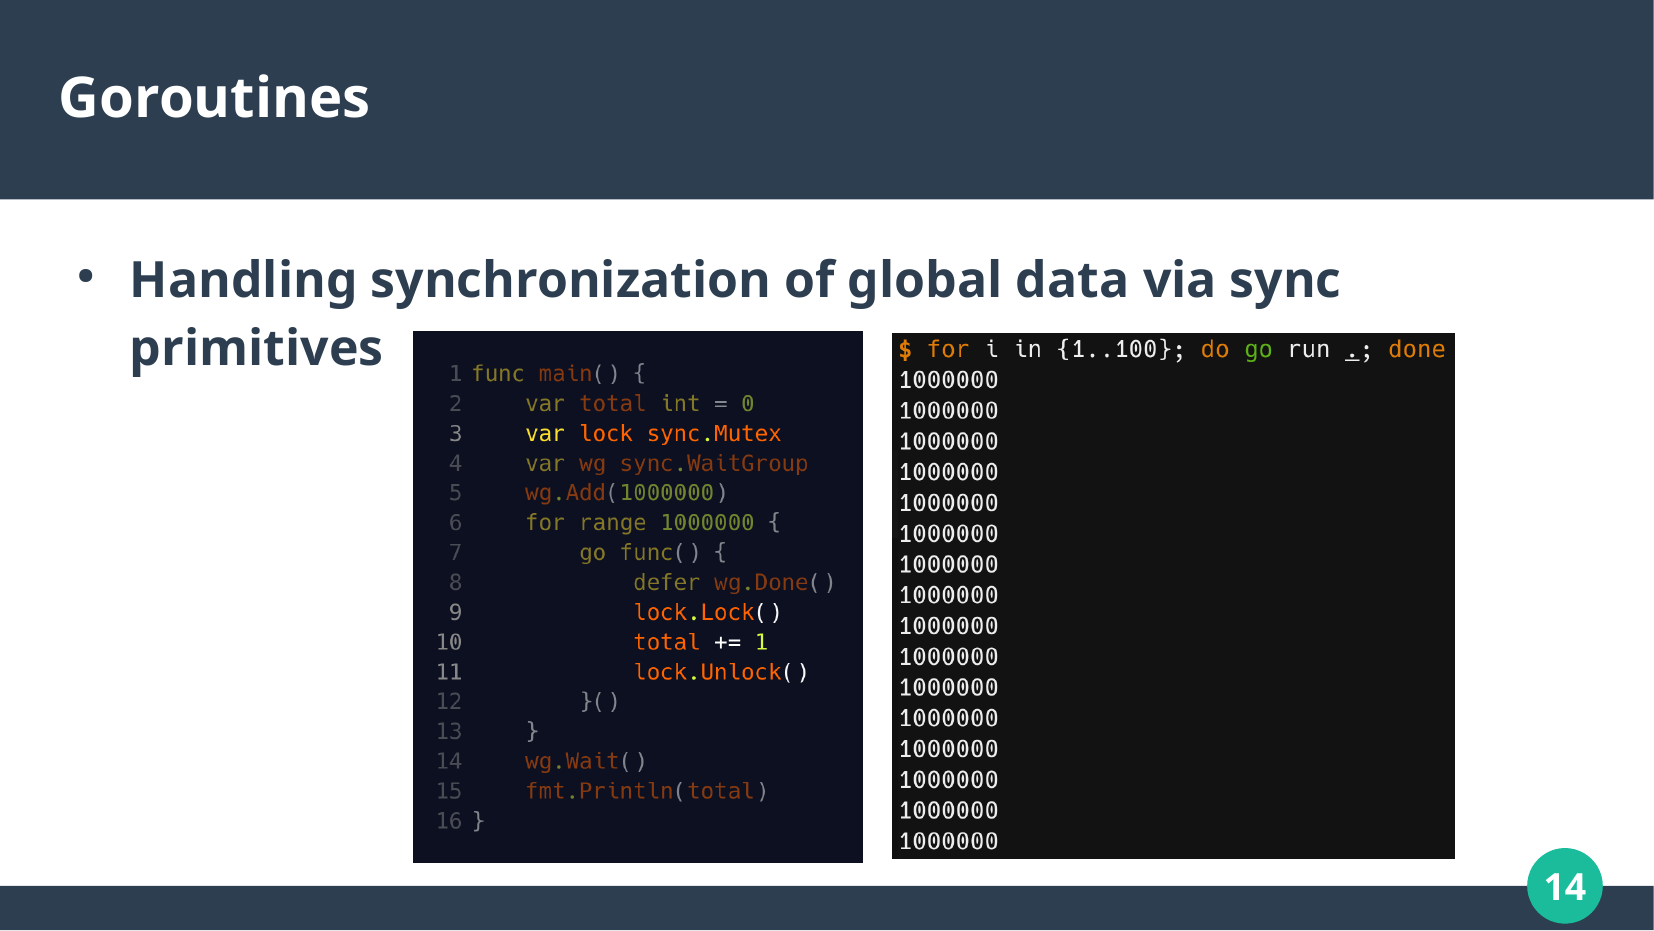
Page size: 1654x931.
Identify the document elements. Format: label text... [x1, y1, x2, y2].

title Goroutines [59, 37, 1595, 155]
picture [892, 333, 1455, 859]
picture [412, 331, 863, 863]
list Handling synchronization of global data via sync primitives [59, 243, 1595, 413]
